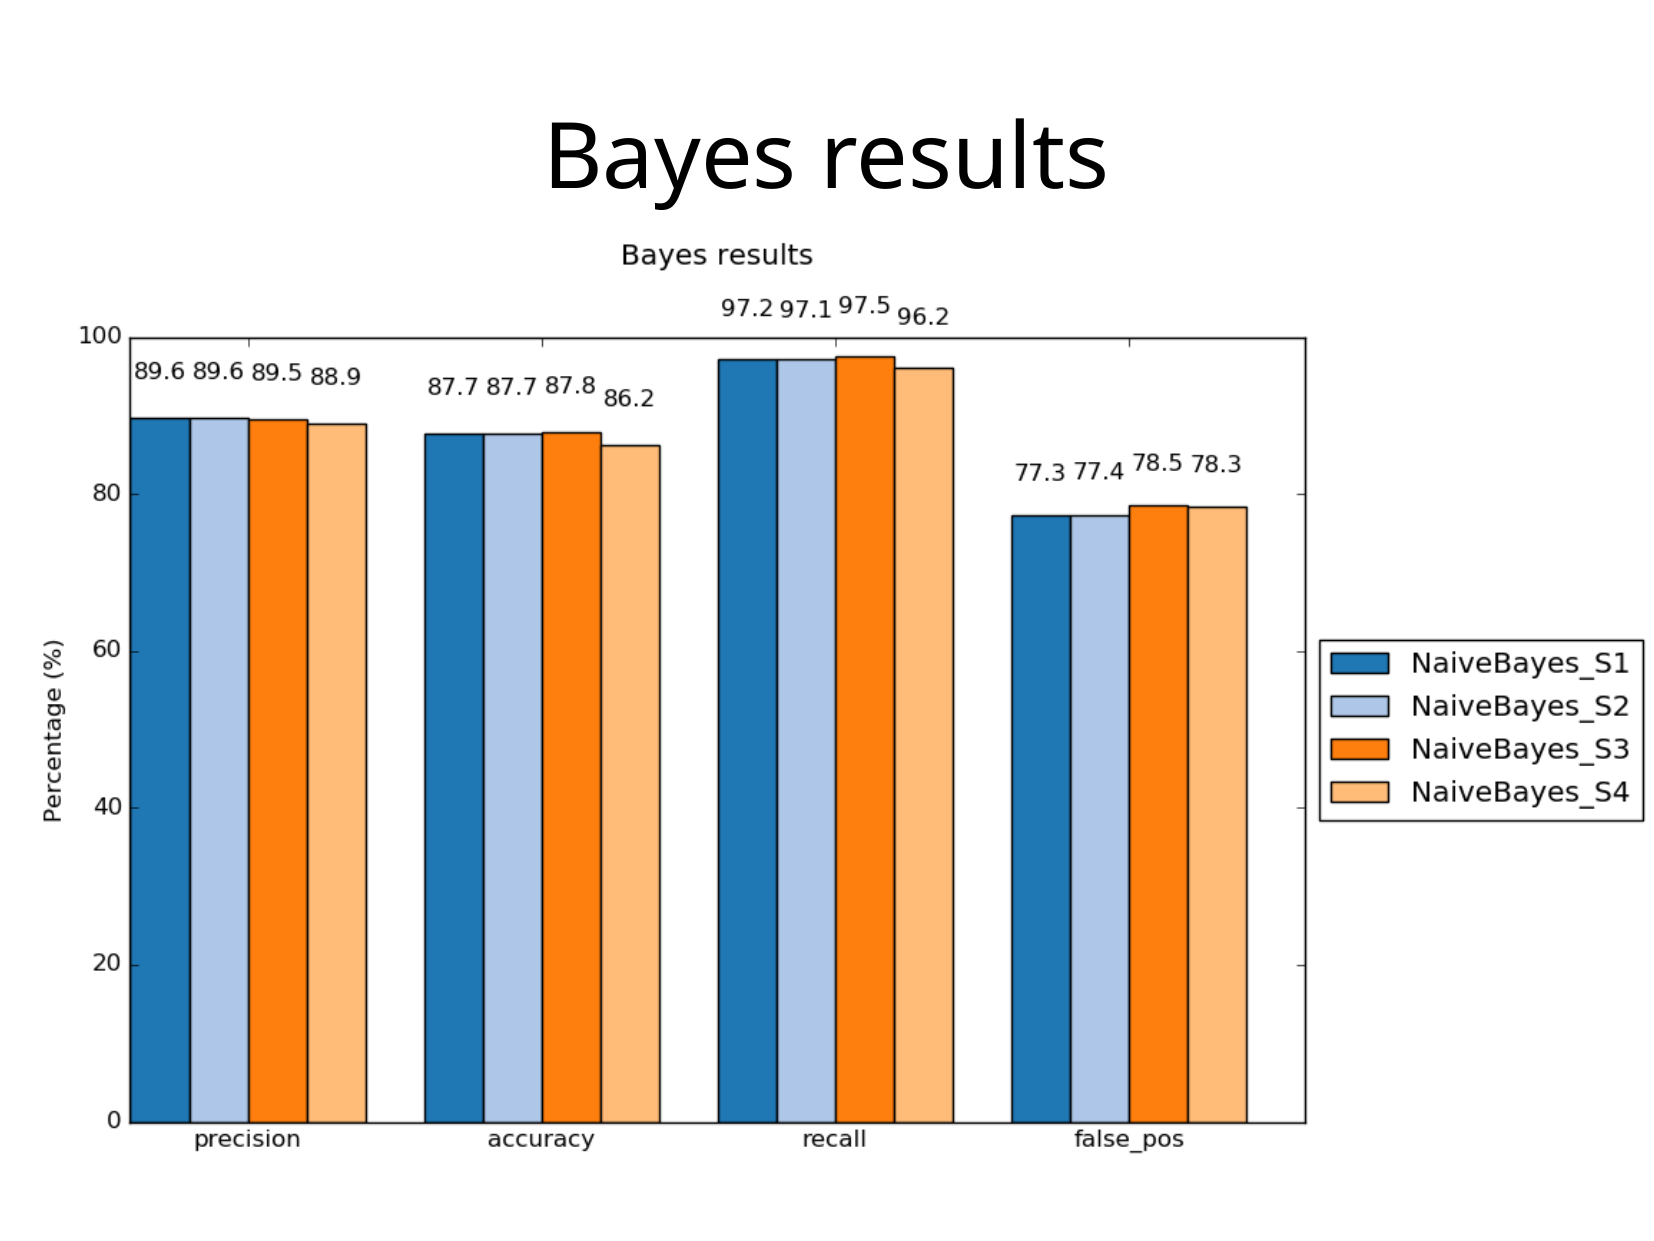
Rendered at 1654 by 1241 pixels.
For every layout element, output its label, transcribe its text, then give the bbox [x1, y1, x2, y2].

title Bayes results [82, 49, 1571, 239]
picture [8, 239, 1654, 1220]
